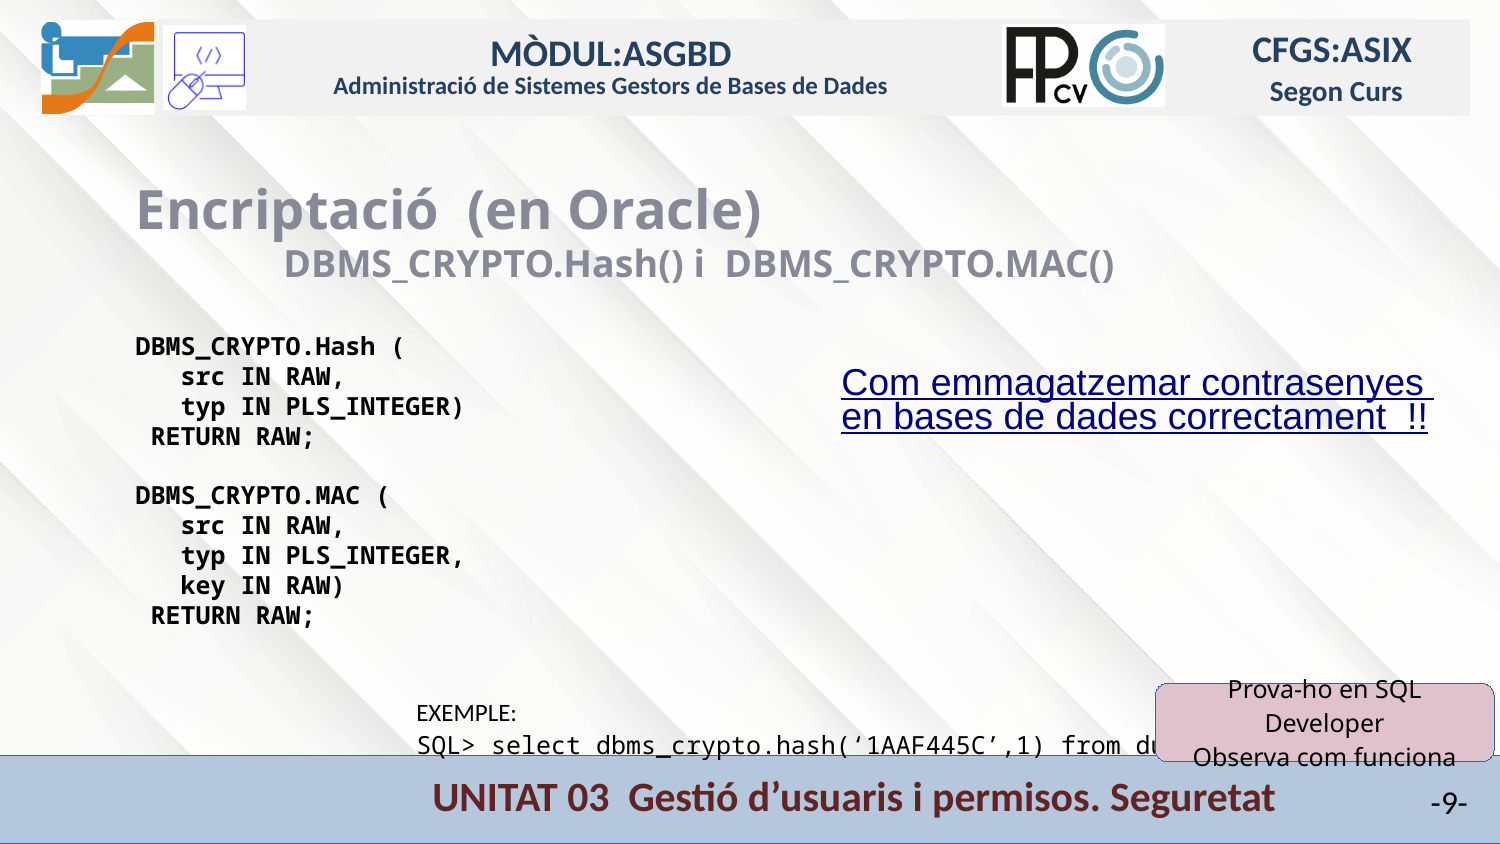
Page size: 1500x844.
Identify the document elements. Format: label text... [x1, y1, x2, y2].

text_box Prova-ho en SQL Developer Observa com funciona [1155, 683, 1495, 762]
picture [0, 0, 1500, 755]
title Encriptació (en Oracle) DBMS_CRYPTO.Hash() i DBMS_CRYPTO.MAC() DBMS_CRYPTO.Hash ( src IN RAW, typ IN PLS_INTEGER) RETURN RAW; DBMS_CRYPTO.MAC ( src IN RAW, typ IN PLS_INTEGER, key IN RAW) RETURN RAW; [135, 175, 1332, 678]
text_box Com emmagatzemar contrasenyes en bases de dades correctament !! [826, 354, 1454, 559]
text_box EXEMPLE: SQL> select dbms_crypto.hash(‘1AAF445C’,1) from dual; [401, 694, 1160, 760]
